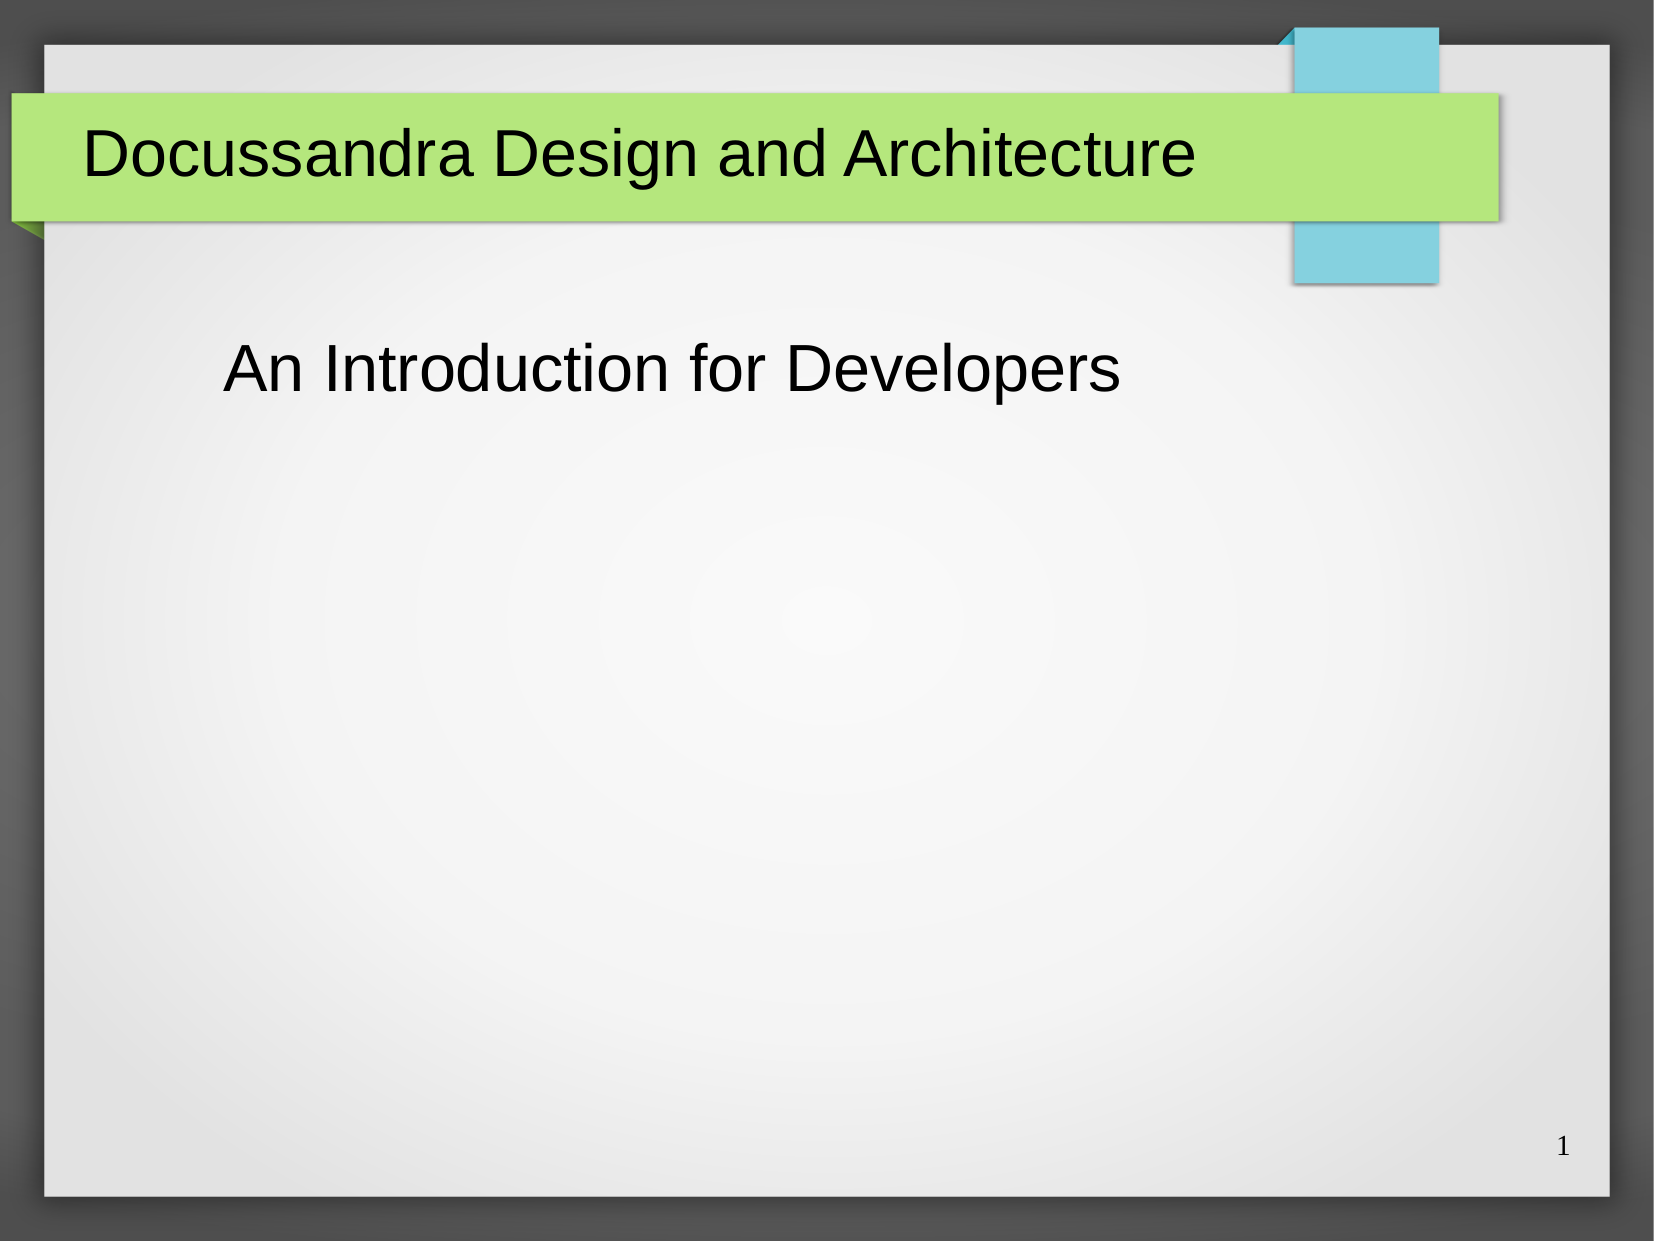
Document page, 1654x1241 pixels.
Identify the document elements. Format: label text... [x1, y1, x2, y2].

subtitle An Introduction for Developers [82, 94, 1264, 643]
picture [0, 0, 1654, 1241]
title Docussandra Design and Architecture [82, 49, 1571, 257]
